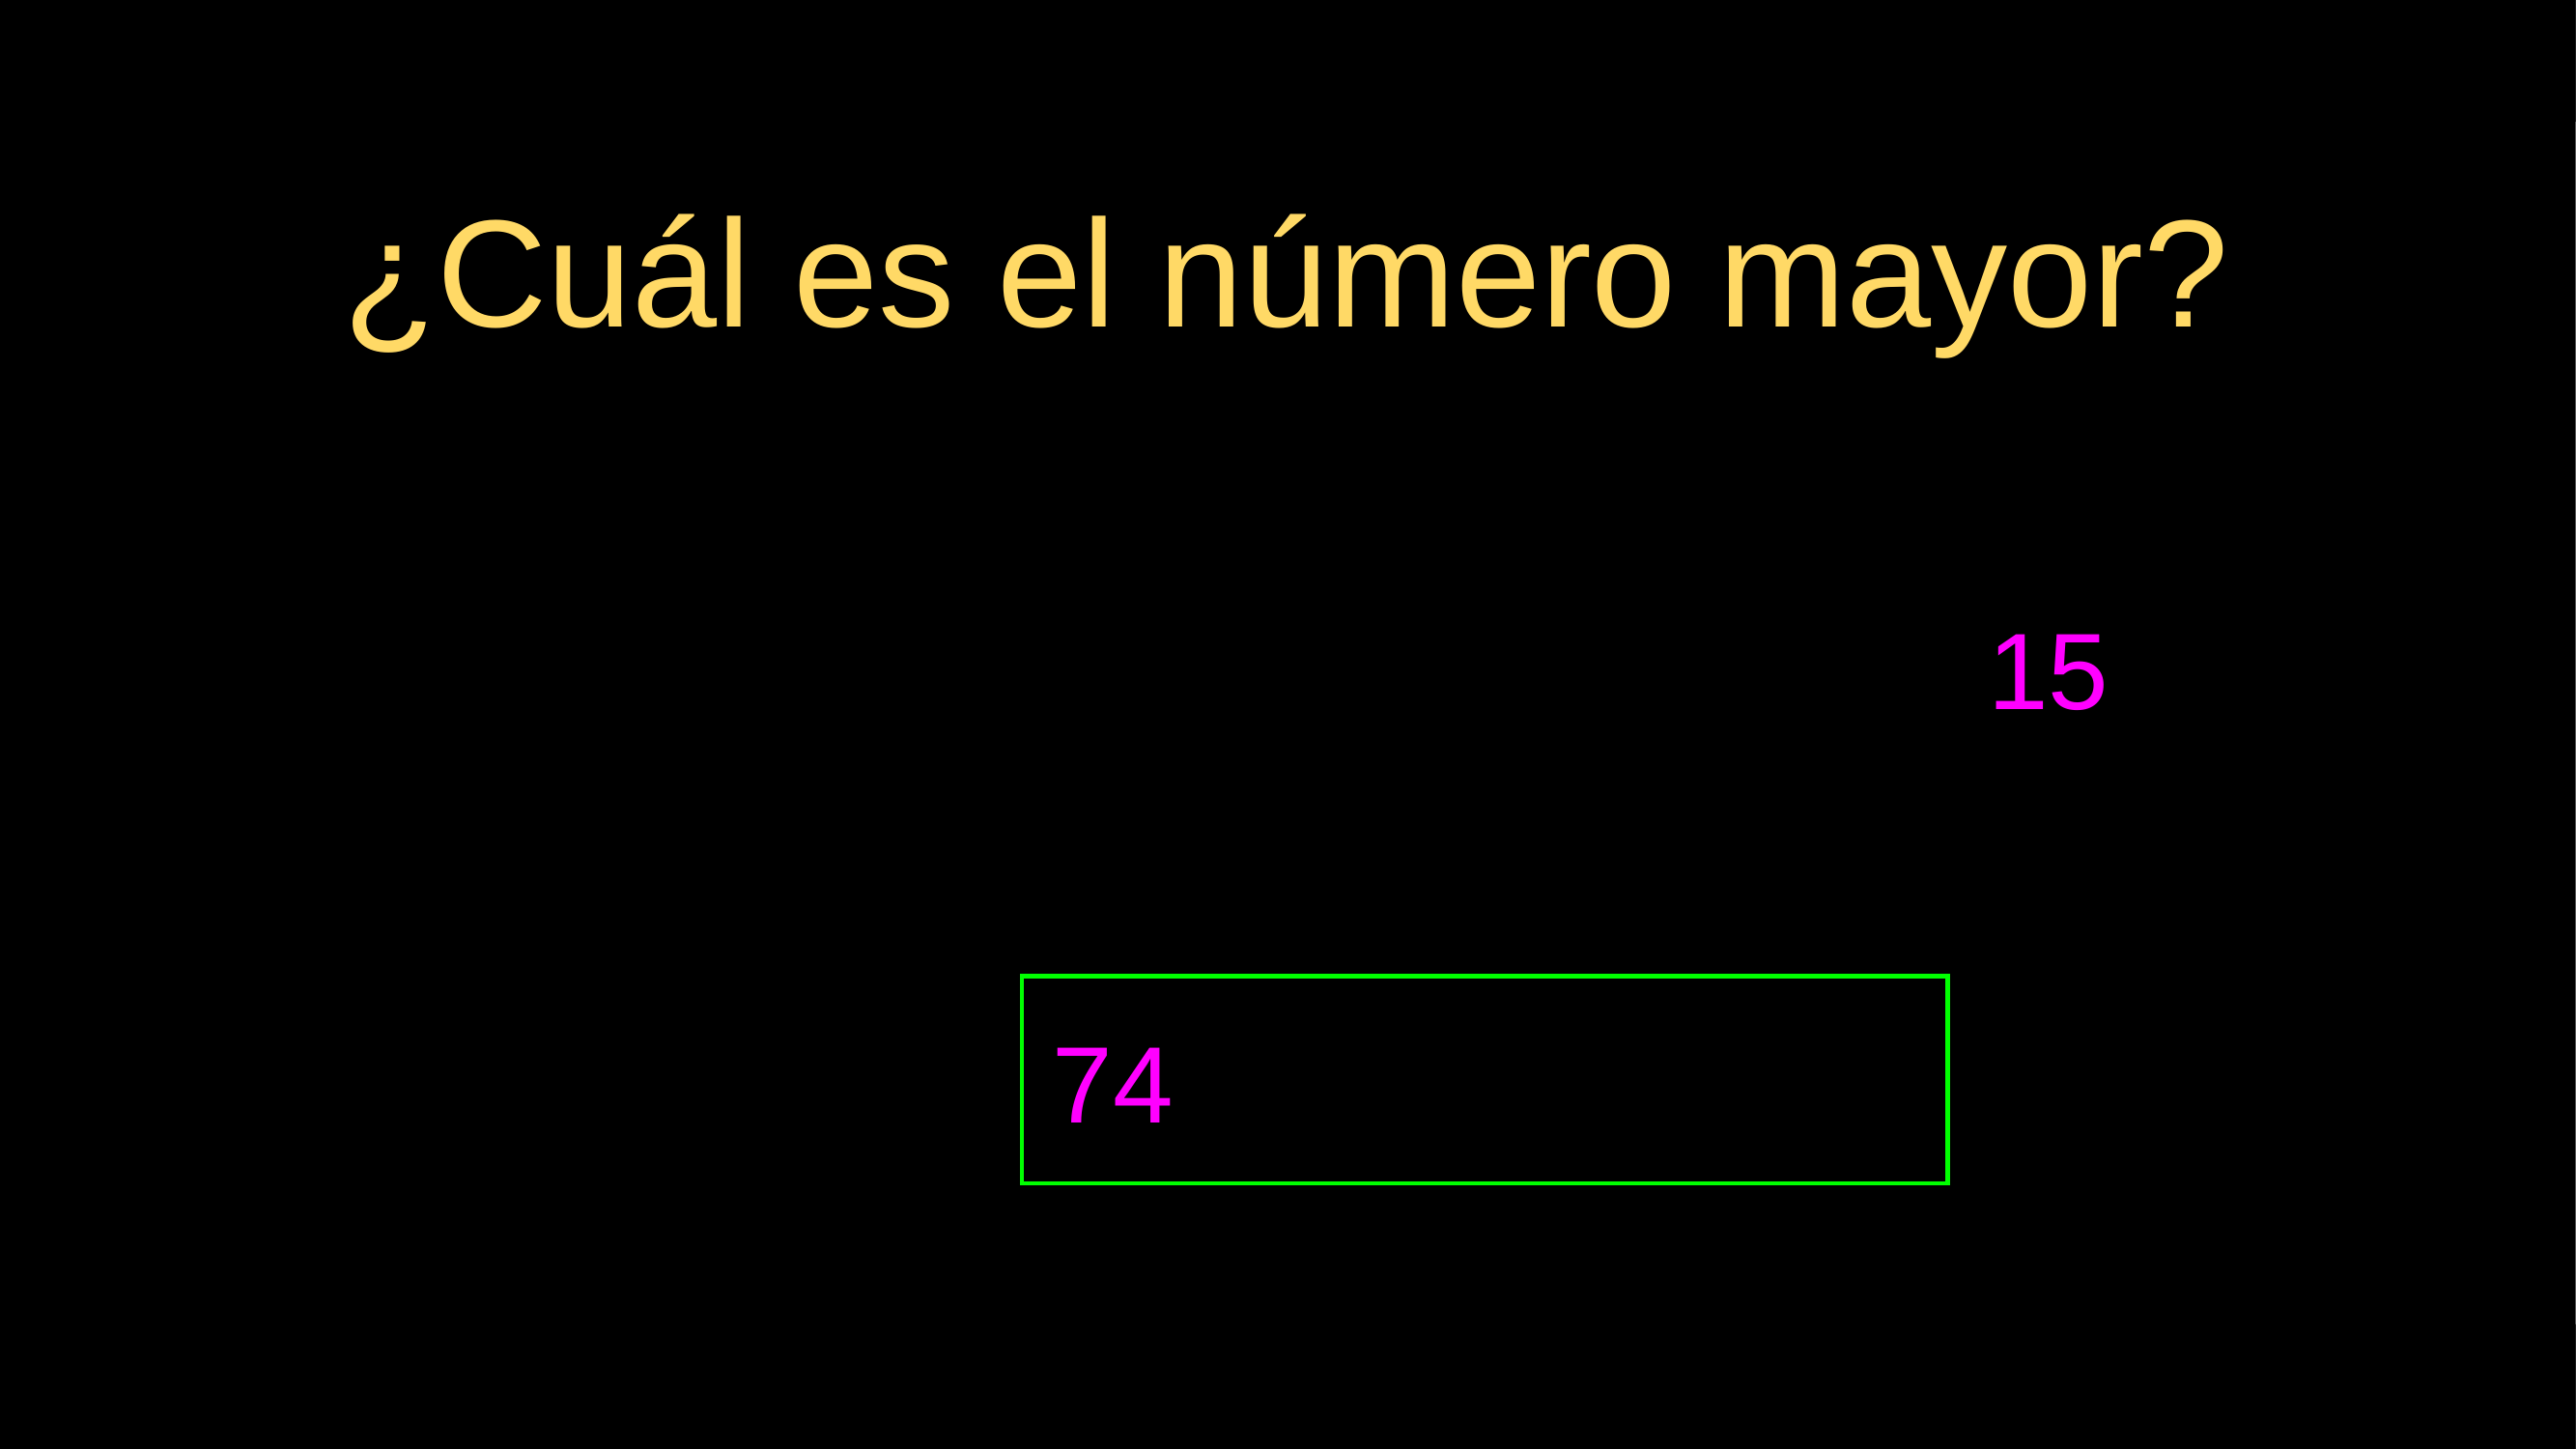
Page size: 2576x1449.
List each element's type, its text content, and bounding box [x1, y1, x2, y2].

text_box 74 [1052, 991, 1388, 1168]
title ¿Cuál es el número mayor? [183, 129, 2392, 403]
text_box 15 [1988, 572, 2147, 759]
